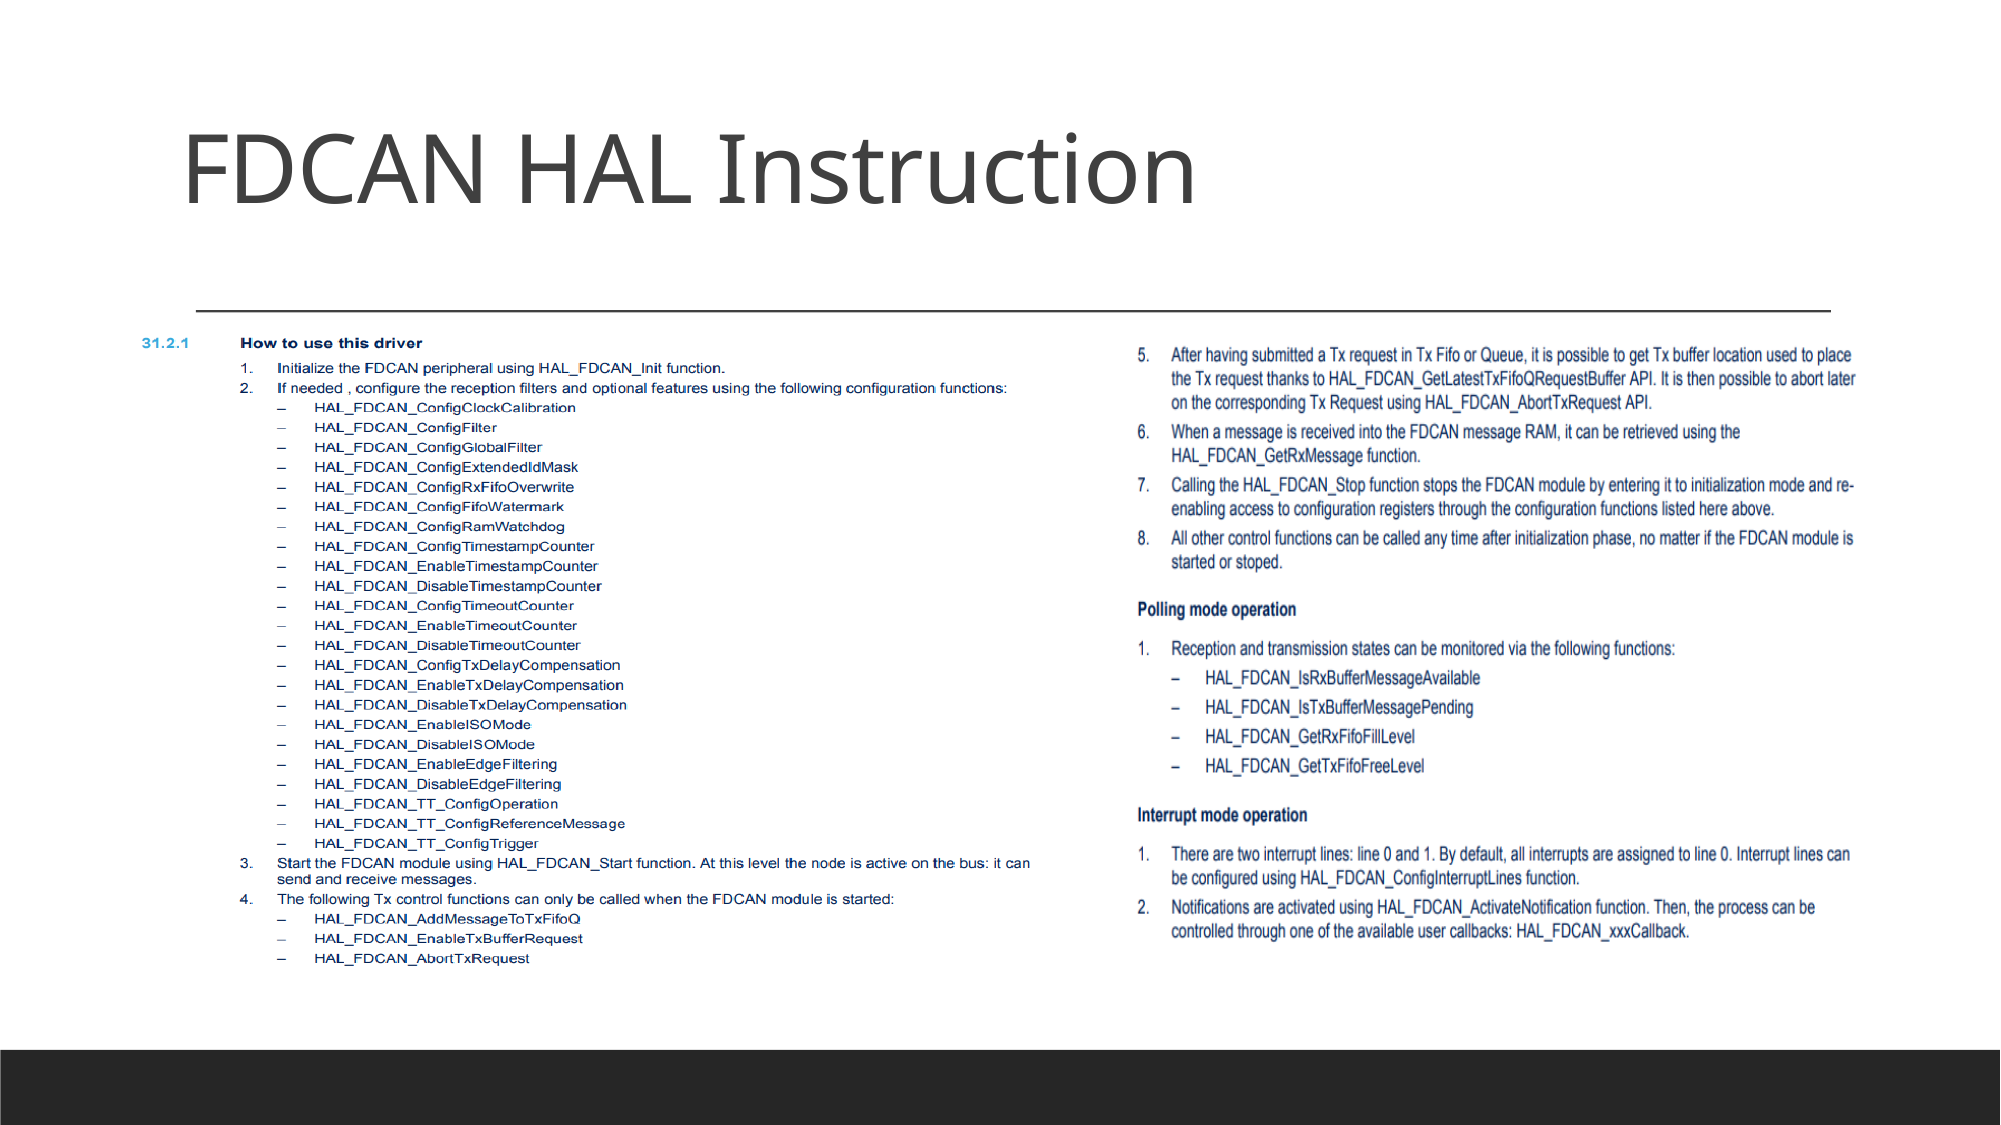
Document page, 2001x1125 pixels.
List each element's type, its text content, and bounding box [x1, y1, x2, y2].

title FDCAN HAL Instruction [180, 47, 1830, 285]
picture [127, 329, 1051, 991]
picture [1084, 328, 1876, 961]
